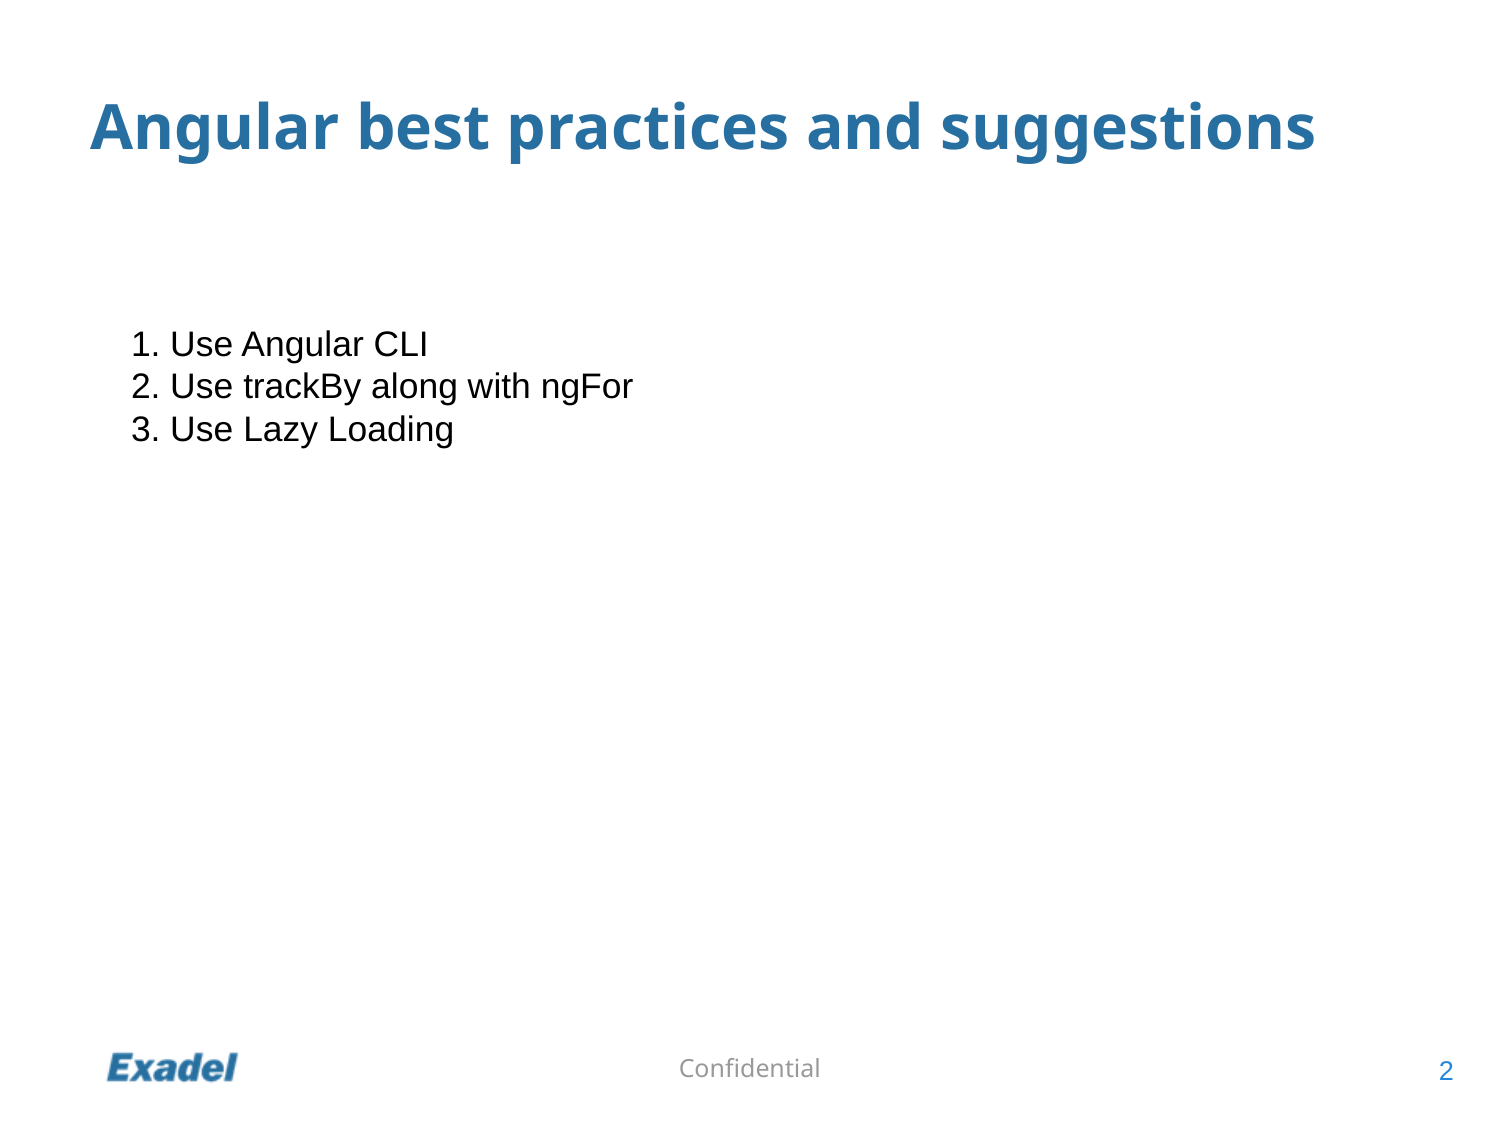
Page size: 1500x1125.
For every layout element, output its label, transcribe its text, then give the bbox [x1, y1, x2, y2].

title Angular best practices and suggestions [75, 45, 1425, 178]
slide_number <number> [1378, 1026, 1469, 1113]
picture [75, 1039, 282, 1102]
text_box 1. Use Angular CLI 2. Use trackBy along with ngFor 3. Use Lazy Loading [116, 305, 1320, 569]
